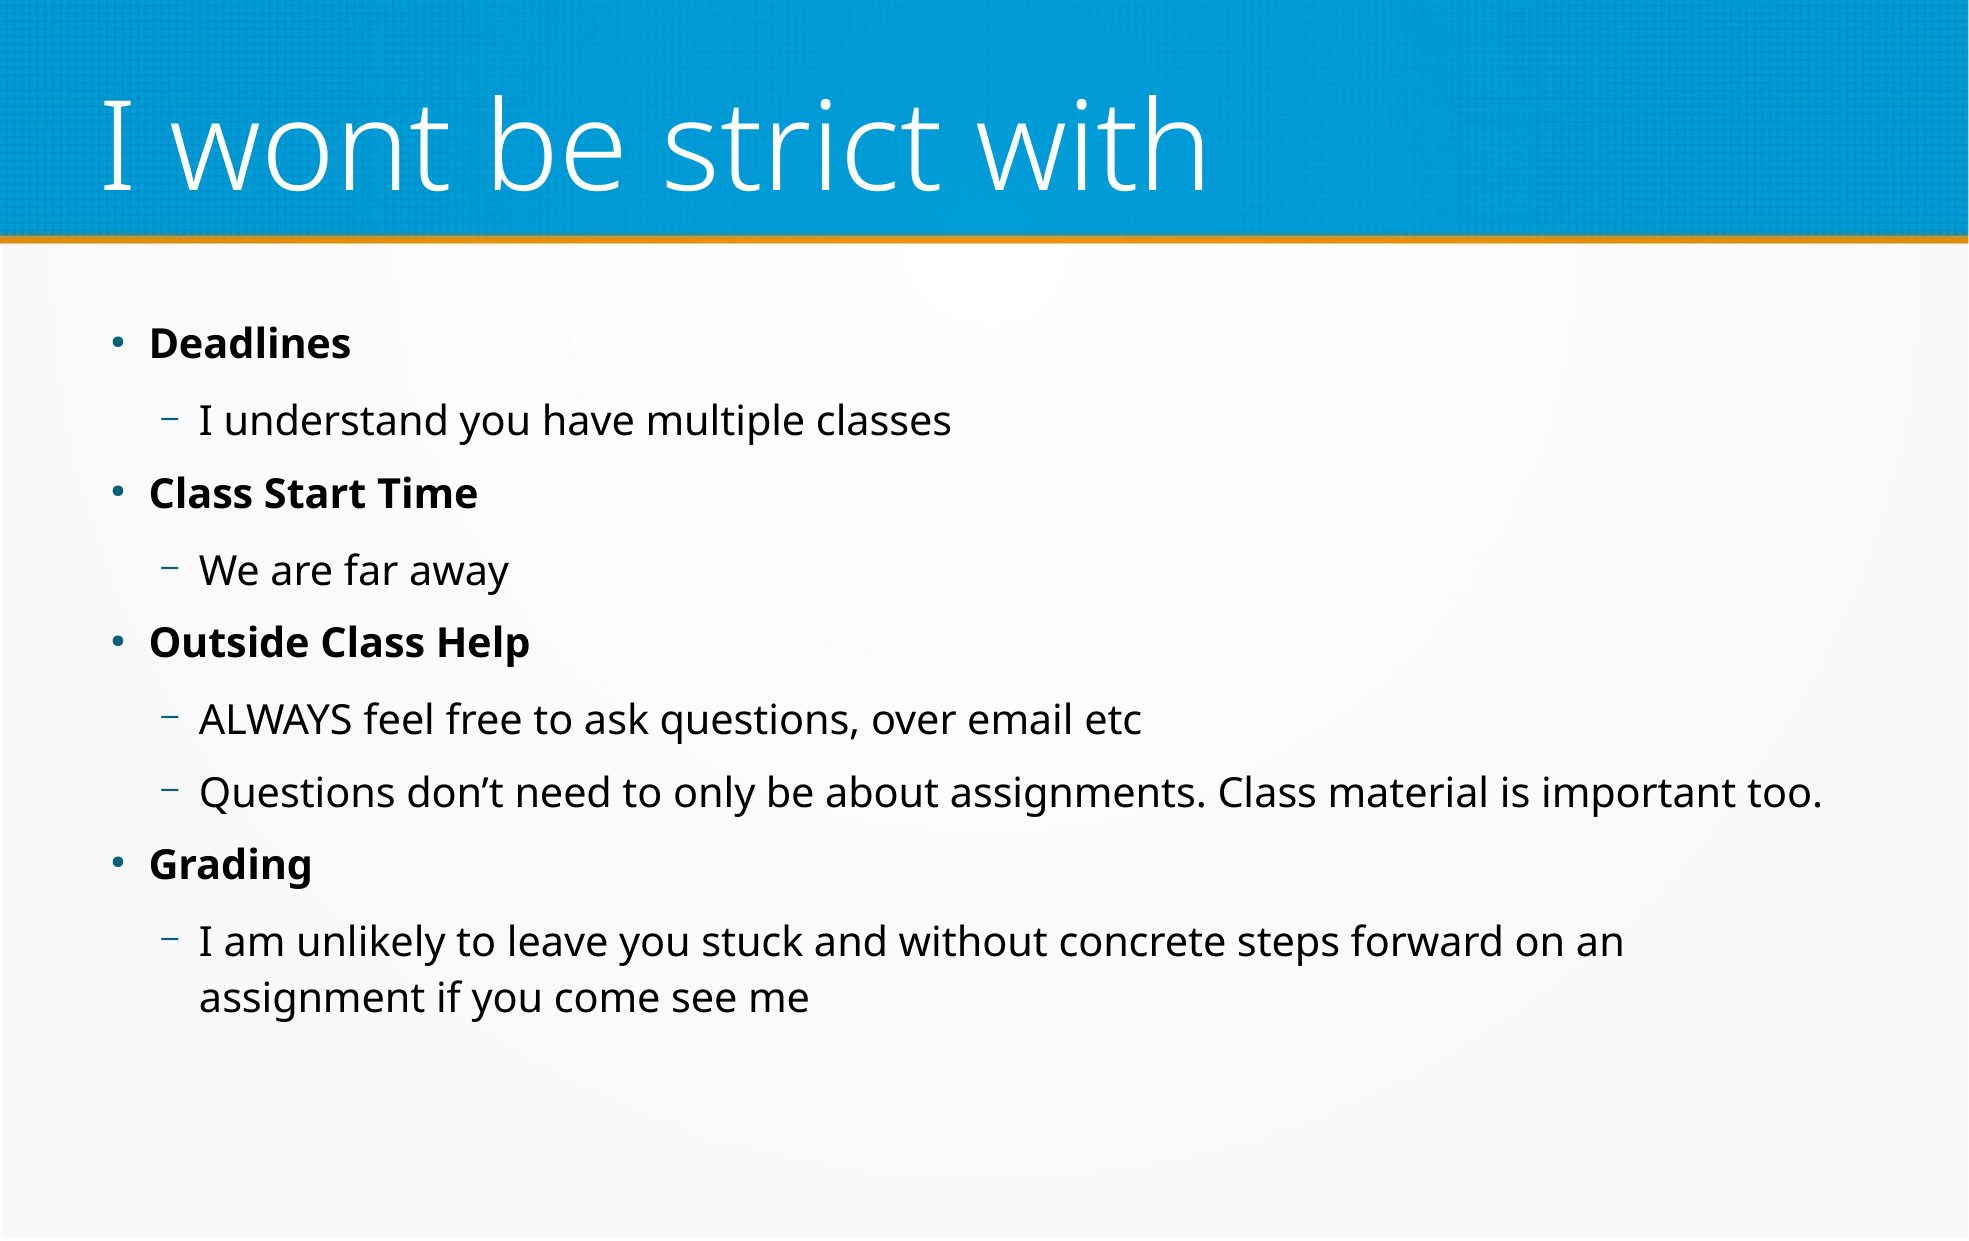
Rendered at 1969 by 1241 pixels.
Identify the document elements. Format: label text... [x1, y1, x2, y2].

list Deadlines I understand you have multiple classes Class Start Time We are far away Outside Class Help ALWAYS feel free to ask questions, over email etc Questions don’t need to only be about assignments. Class material is important too. Grading I am unlikely to leave you stuck and without concrete steps forward on an assignment if you come see me [98, 315, 1861, 1081]
picture [0, 233, 1969, 1241]
title I wont be strict with [98, 19, 1870, 227]
